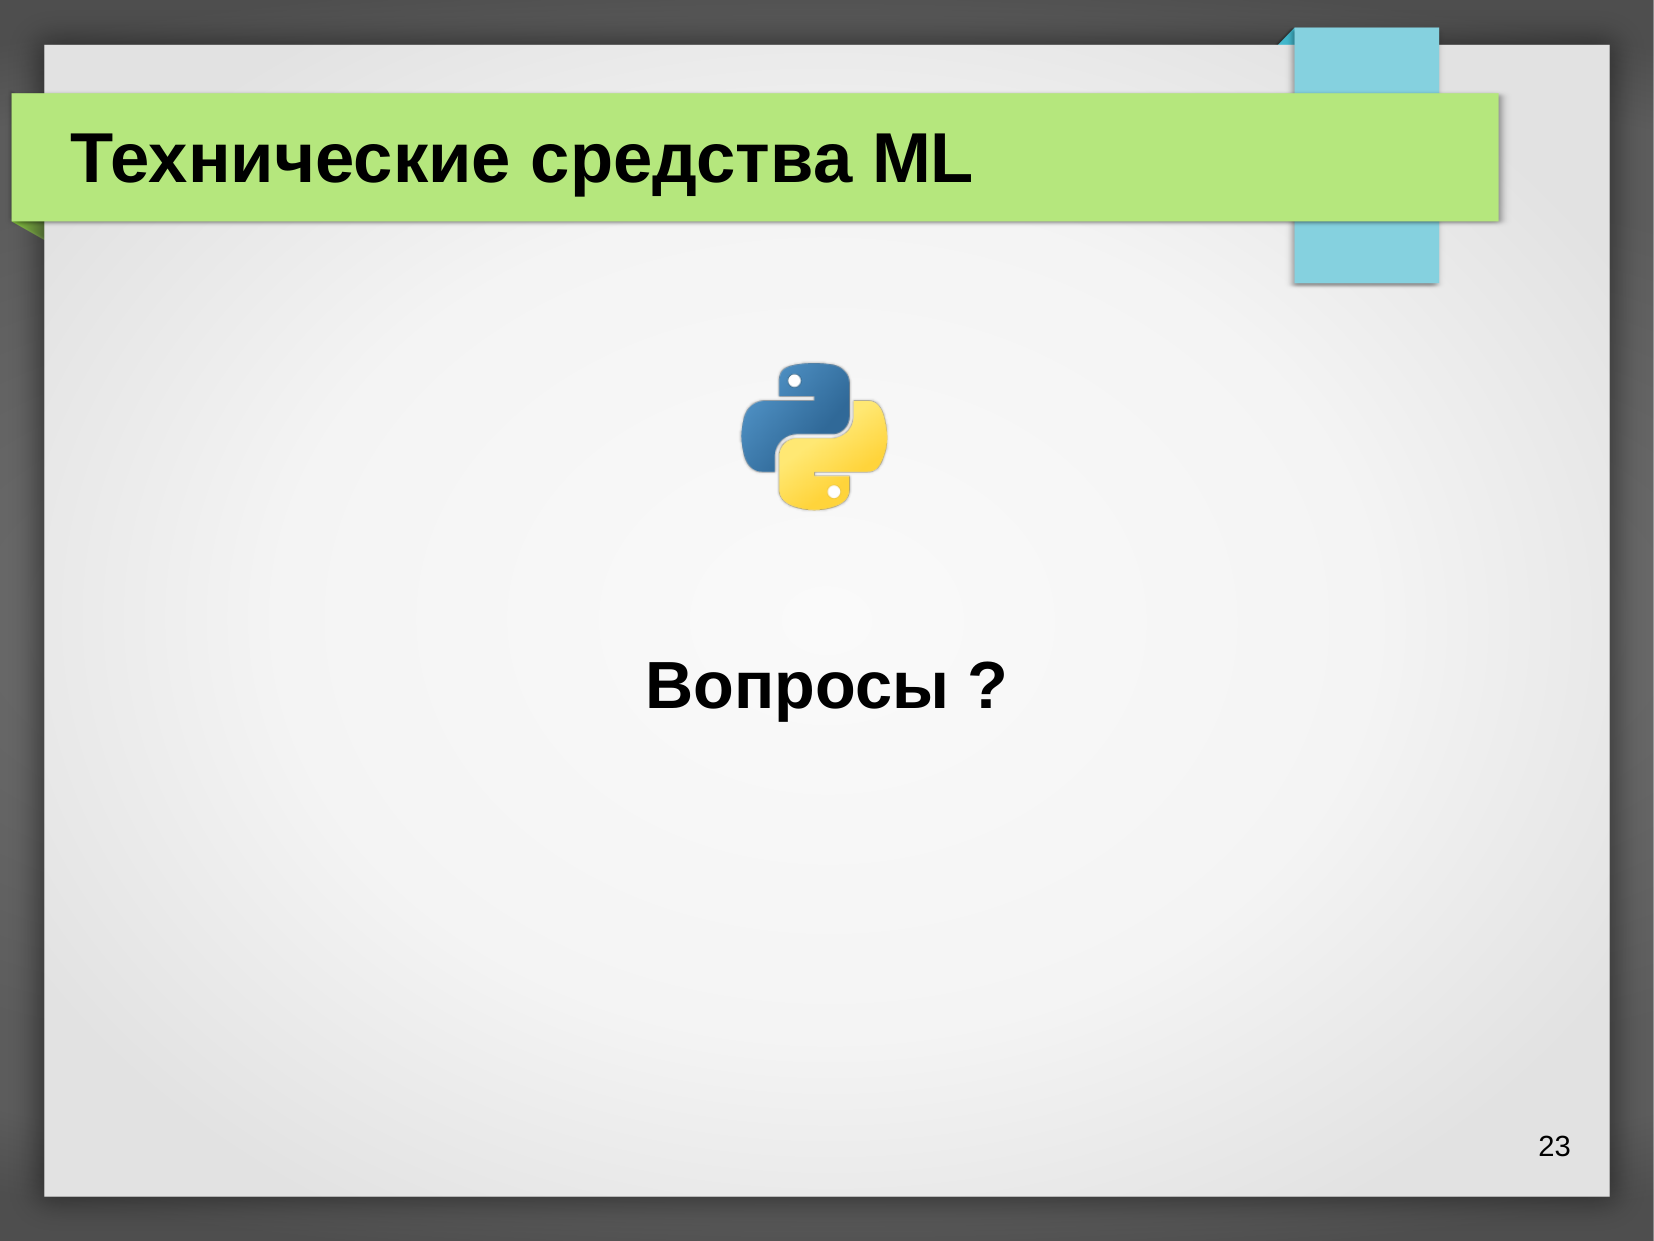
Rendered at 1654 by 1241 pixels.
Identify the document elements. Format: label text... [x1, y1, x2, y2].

subtitle Вопросы ? [82, 236, 1571, 1134]
title Технические средства ML [70, 118, 1205, 199]
picture [0, 0, 1654, 1241]
